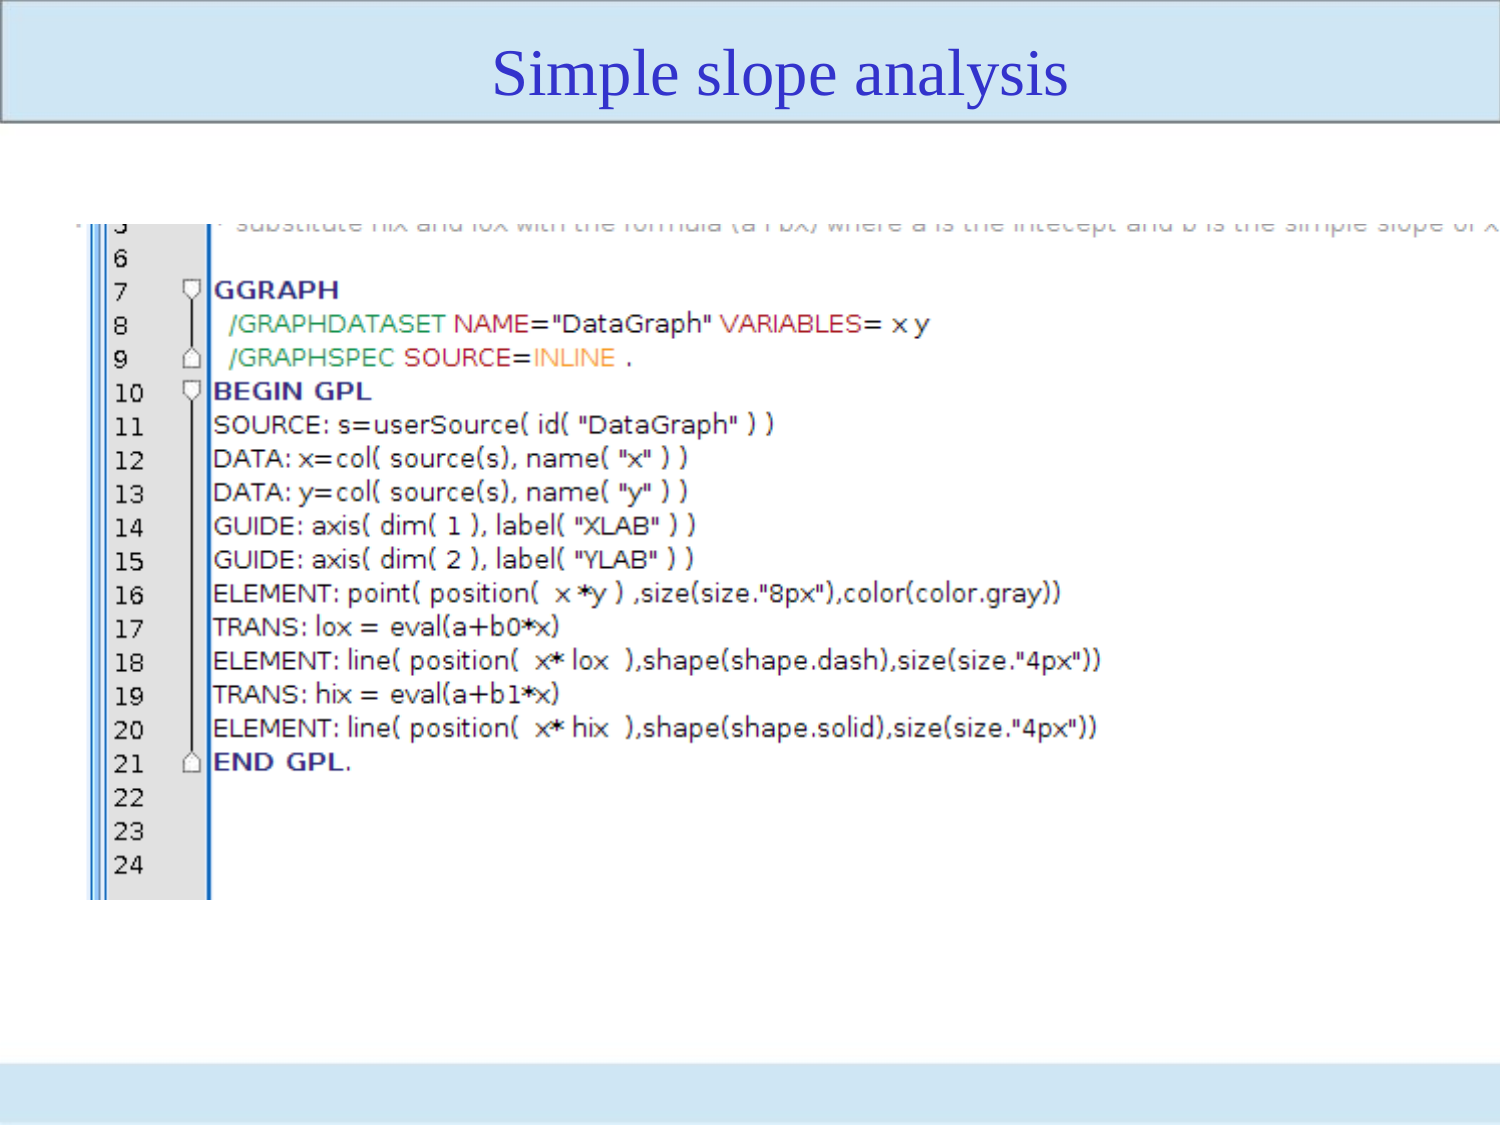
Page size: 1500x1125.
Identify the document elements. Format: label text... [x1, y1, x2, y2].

title Simple slope analysis [249, 21, 1313, 117]
picture [0, 0, 1500, 1125]
